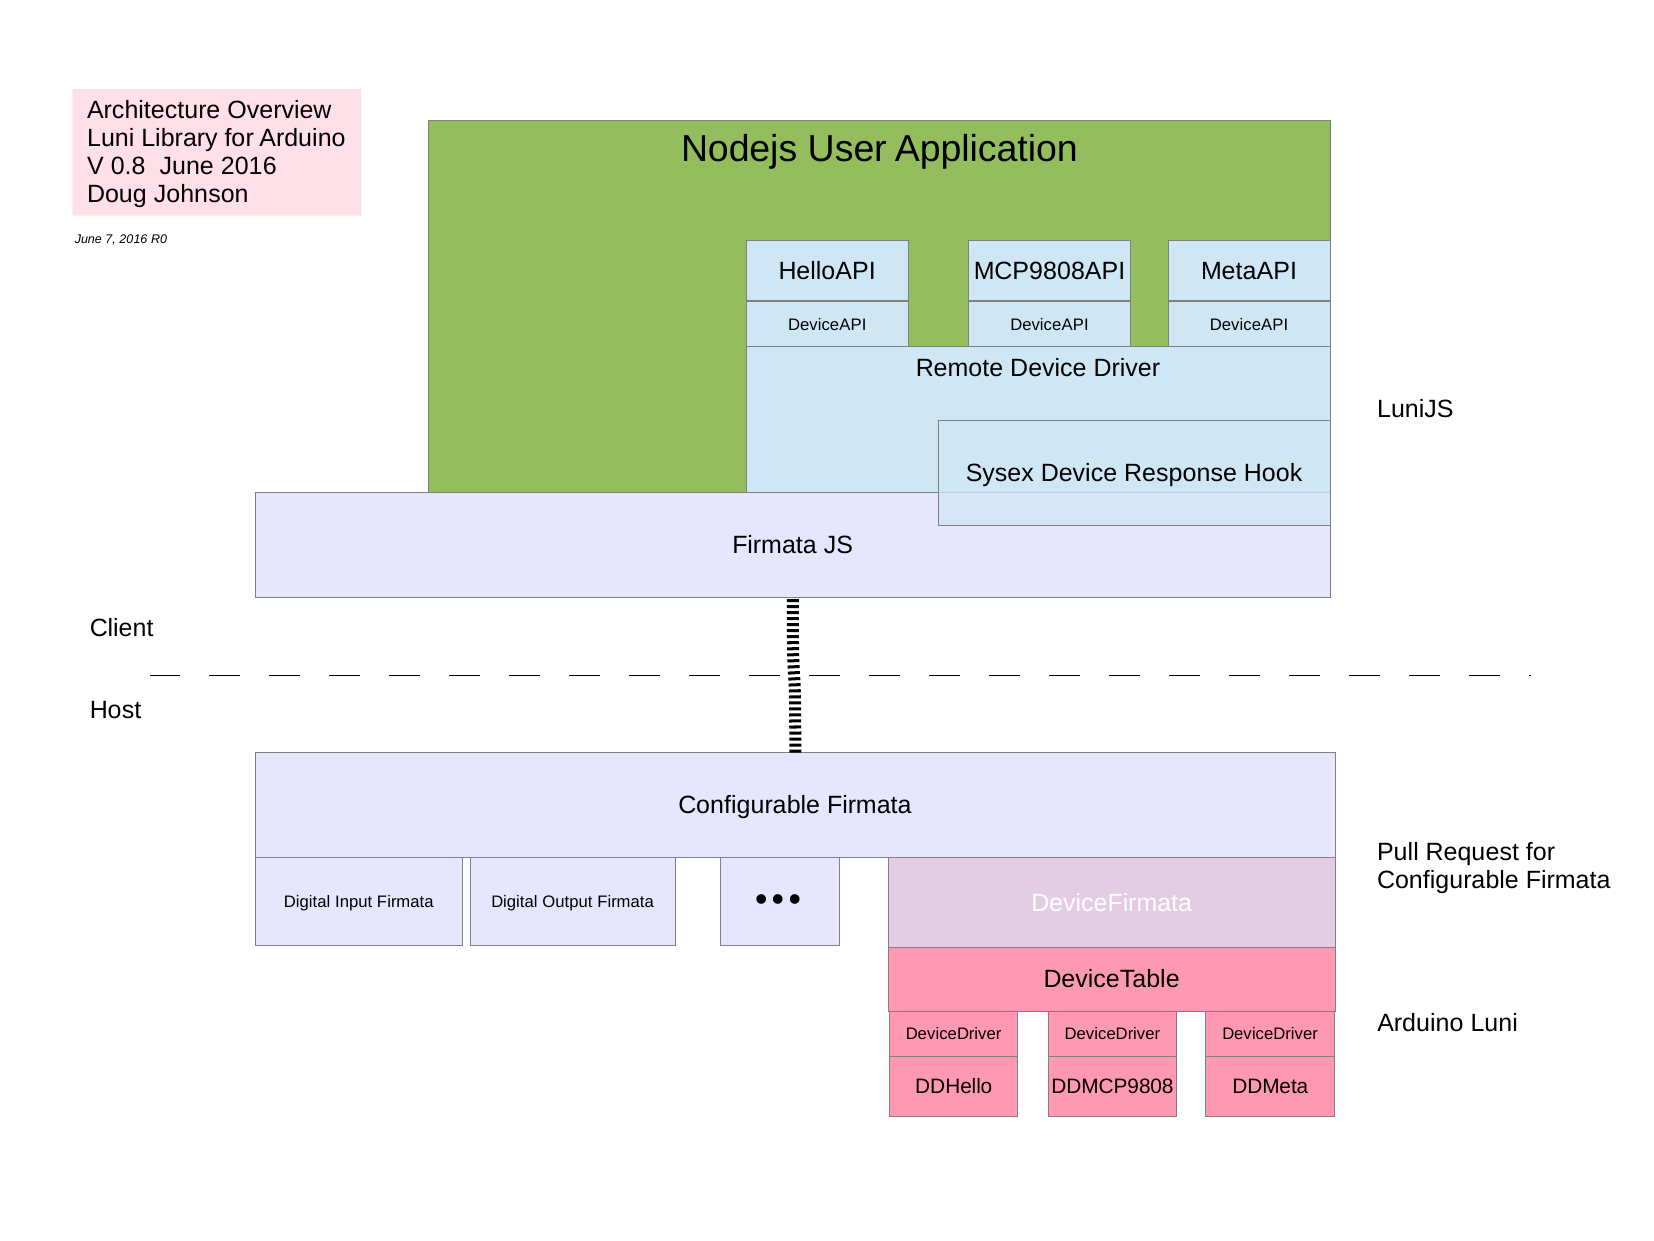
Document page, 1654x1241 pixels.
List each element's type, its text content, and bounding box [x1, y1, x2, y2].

text_box Firmata JS [255, 492, 1331, 598]
text_box DeviceDriver [1205, 1011, 1335, 1057]
text_box DeviceDriver [1048, 1011, 1177, 1057]
text_box Digital Output Firmata [470, 857, 676, 946]
text_box DeviceAPI [1168, 301, 1331, 347]
text_box MetaAPI [1168, 240, 1331, 301]
text_box DDHello [889, 1057, 1018, 1117]
text_box Remote Device Driver [746, 346, 1331, 492]
text_box Nodejs User Application [428, 120, 1331, 492]
text_box MCP9808API [968, 240, 1131, 301]
text_box DeviceTable [888, 948, 1336, 1012]
text_box Host [75, 688, 157, 732]
text_box  [720, 857, 840, 946]
text_box June 7, 2016 R0 [60, 225, 182, 255]
text_box Arduino Luni [1362, 1001, 1534, 1045]
text_box Digital Input Firmata [255, 857, 463, 946]
text_box Client [75, 605, 169, 649]
text_box Configurable Firmata [255, 752, 1336, 858]
text_box Architecture Overview Luni Library for Arduino V 0.8 June 2016 Doug Johnson [72, 88, 362, 216]
text_box DDMeta [1205, 1057, 1335, 1117]
text_box LuniJS [1362, 387, 1469, 431]
text_box Pull Request for Configurable Firmata [1362, 830, 1627, 902]
text_box HelloAPI [746, 240, 909, 301]
text_box Sysex Device Response Hook [938, 420, 1331, 526]
text_box DeviceAPI [746, 301, 909, 347]
text_box DDMCP9808 [1048, 1057, 1177, 1117]
text_box DeviceAPI [968, 301, 1131, 347]
text_box DeviceDriver [889, 1011, 1018, 1057]
text_box DeviceFirmata [888, 858, 1336, 948]
